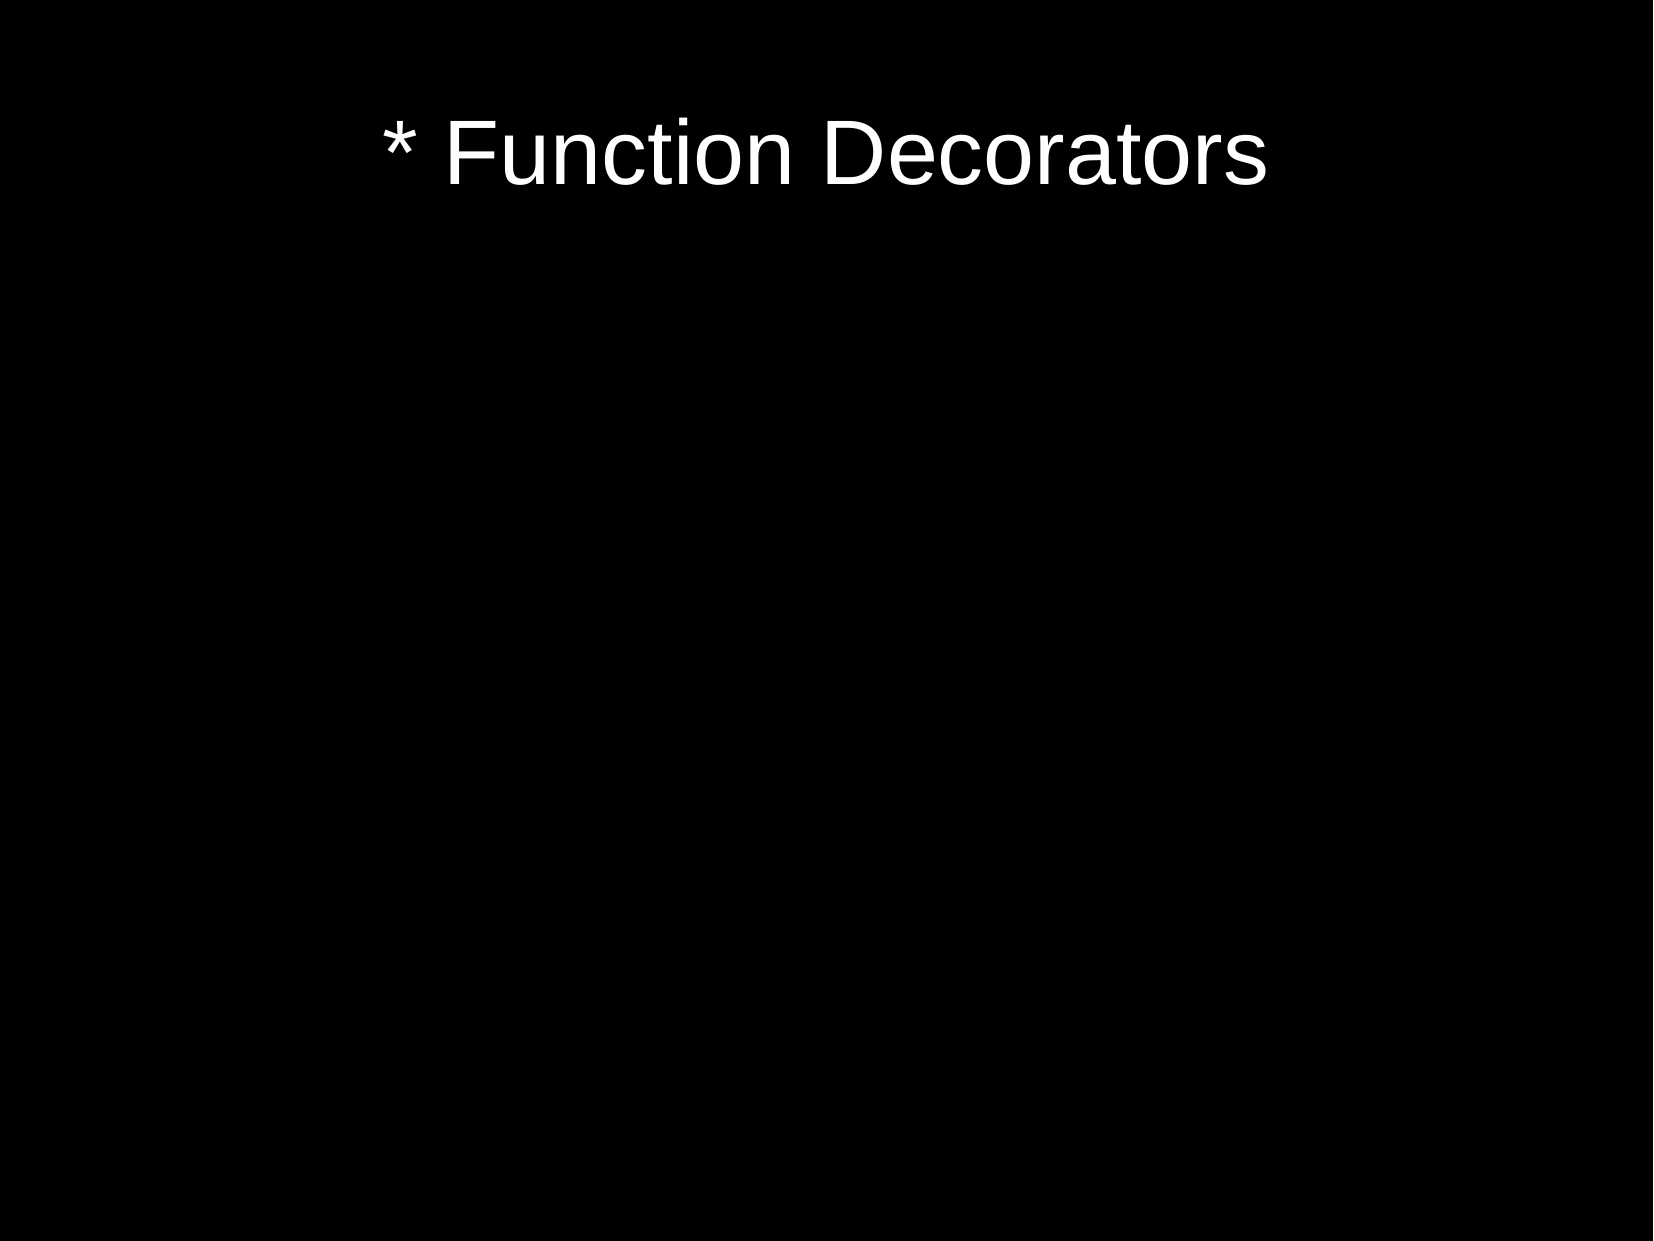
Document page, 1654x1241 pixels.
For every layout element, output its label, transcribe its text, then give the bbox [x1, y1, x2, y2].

title * Function Decorators [82, 56, 1571, 250]
